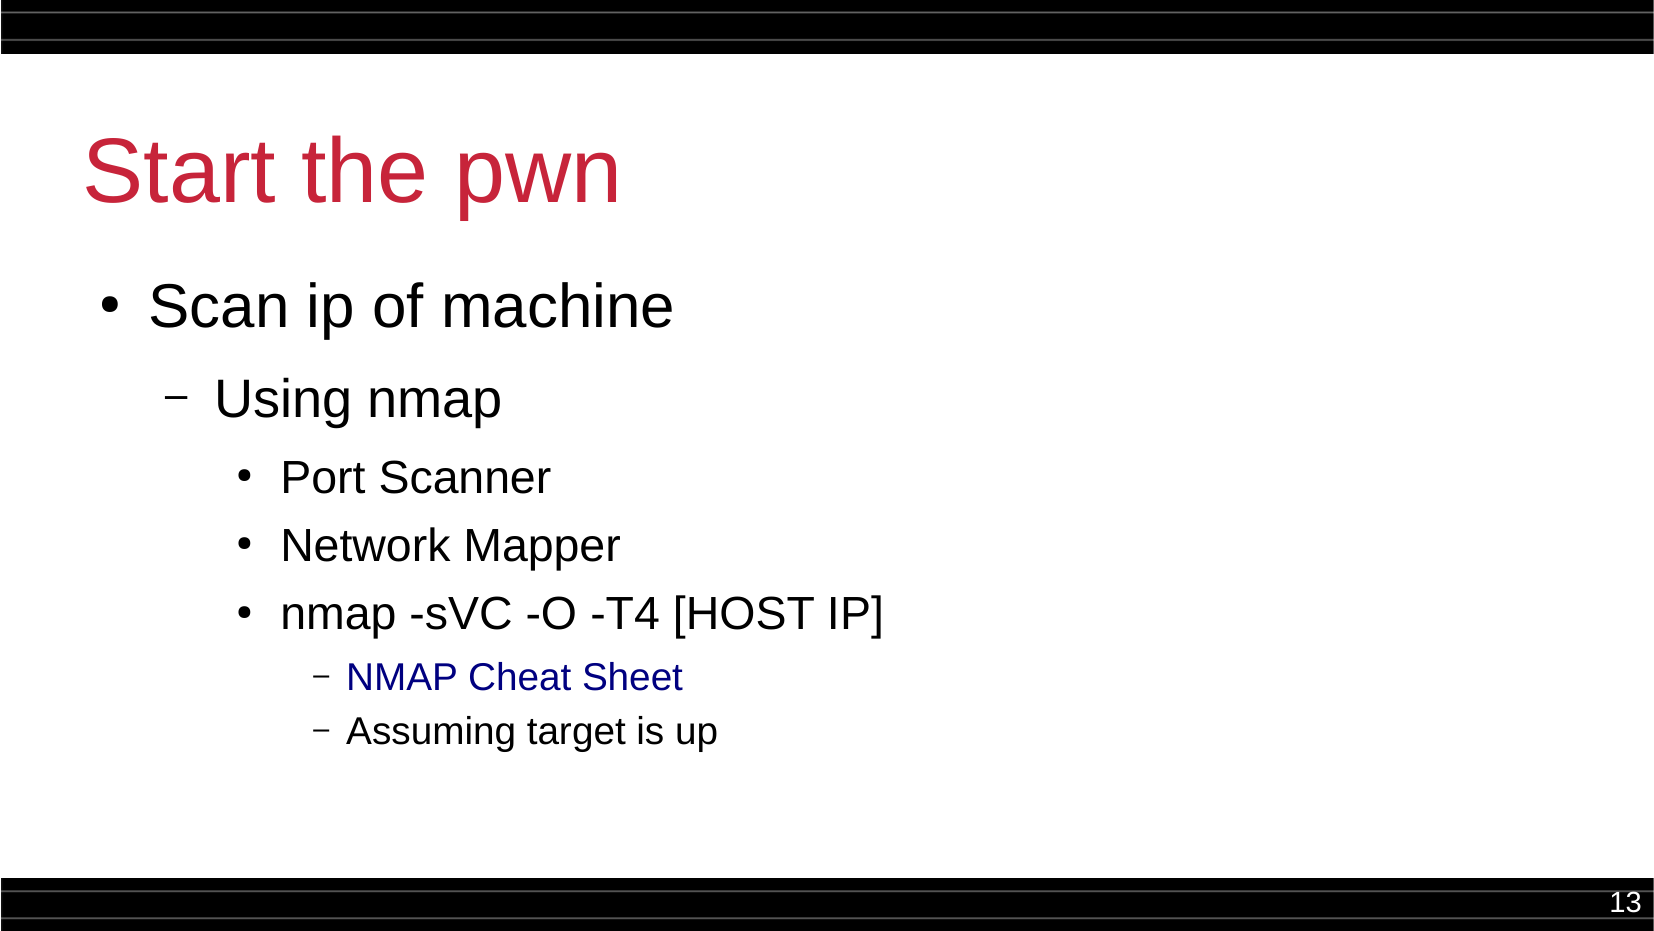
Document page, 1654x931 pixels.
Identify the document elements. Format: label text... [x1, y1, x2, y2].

picture [1, 0, 1654, 54]
list Scan ip of machine Using nmap Port Scanner Network Mapper nmap -sVC -O -T4 [HOST IP] NMAP Cheat Sheet Assuming target is up [82, 271, 1571, 758]
title Start the pwn [82, 92, 1571, 249]
picture [1, 878, 1654, 931]
